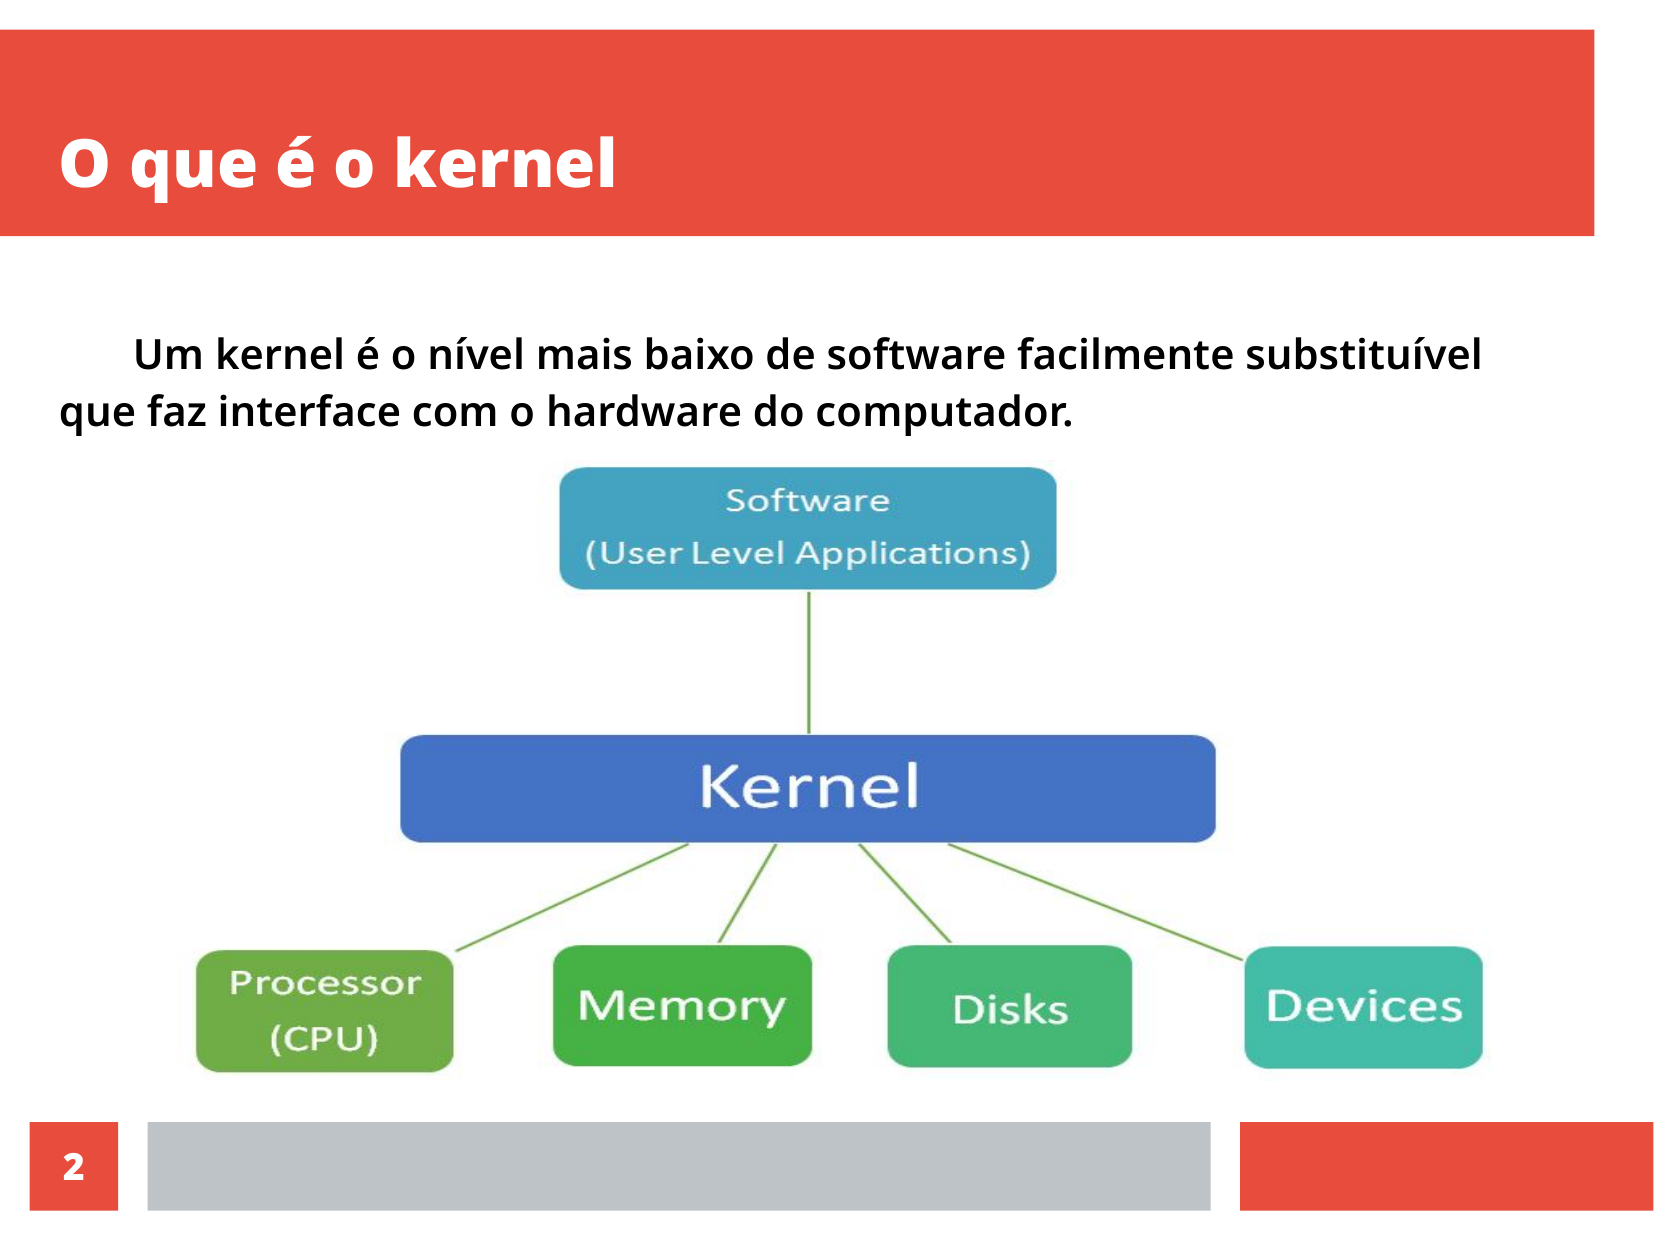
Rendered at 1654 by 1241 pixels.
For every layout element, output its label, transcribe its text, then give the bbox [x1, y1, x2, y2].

title O que é o kernel [59, 59, 1595, 207]
picture [153, 460, 1512, 1081]
list Um kernel é o nível mais baixo de software facilmente substituível que faz interface com o hardware do computador. [59, 324, 1565, 1093]
